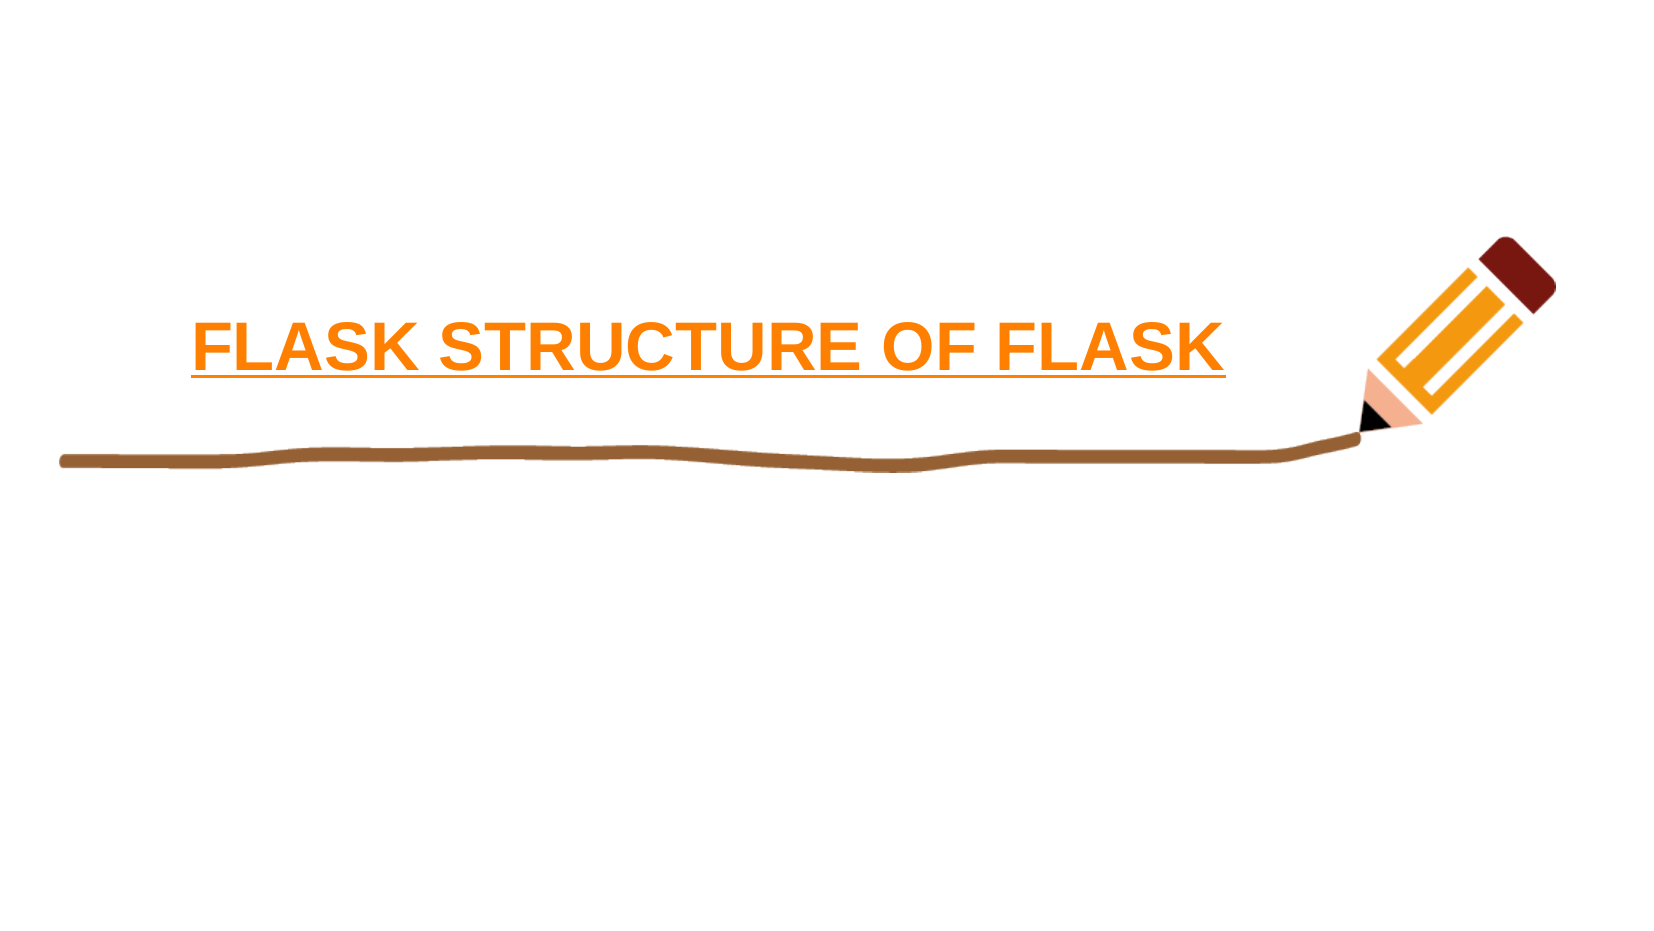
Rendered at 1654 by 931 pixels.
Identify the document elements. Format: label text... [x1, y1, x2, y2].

title FLASK STRUCTURE OF FLASK [88, 265, 1329, 429]
picture [59, 236, 1556, 473]
